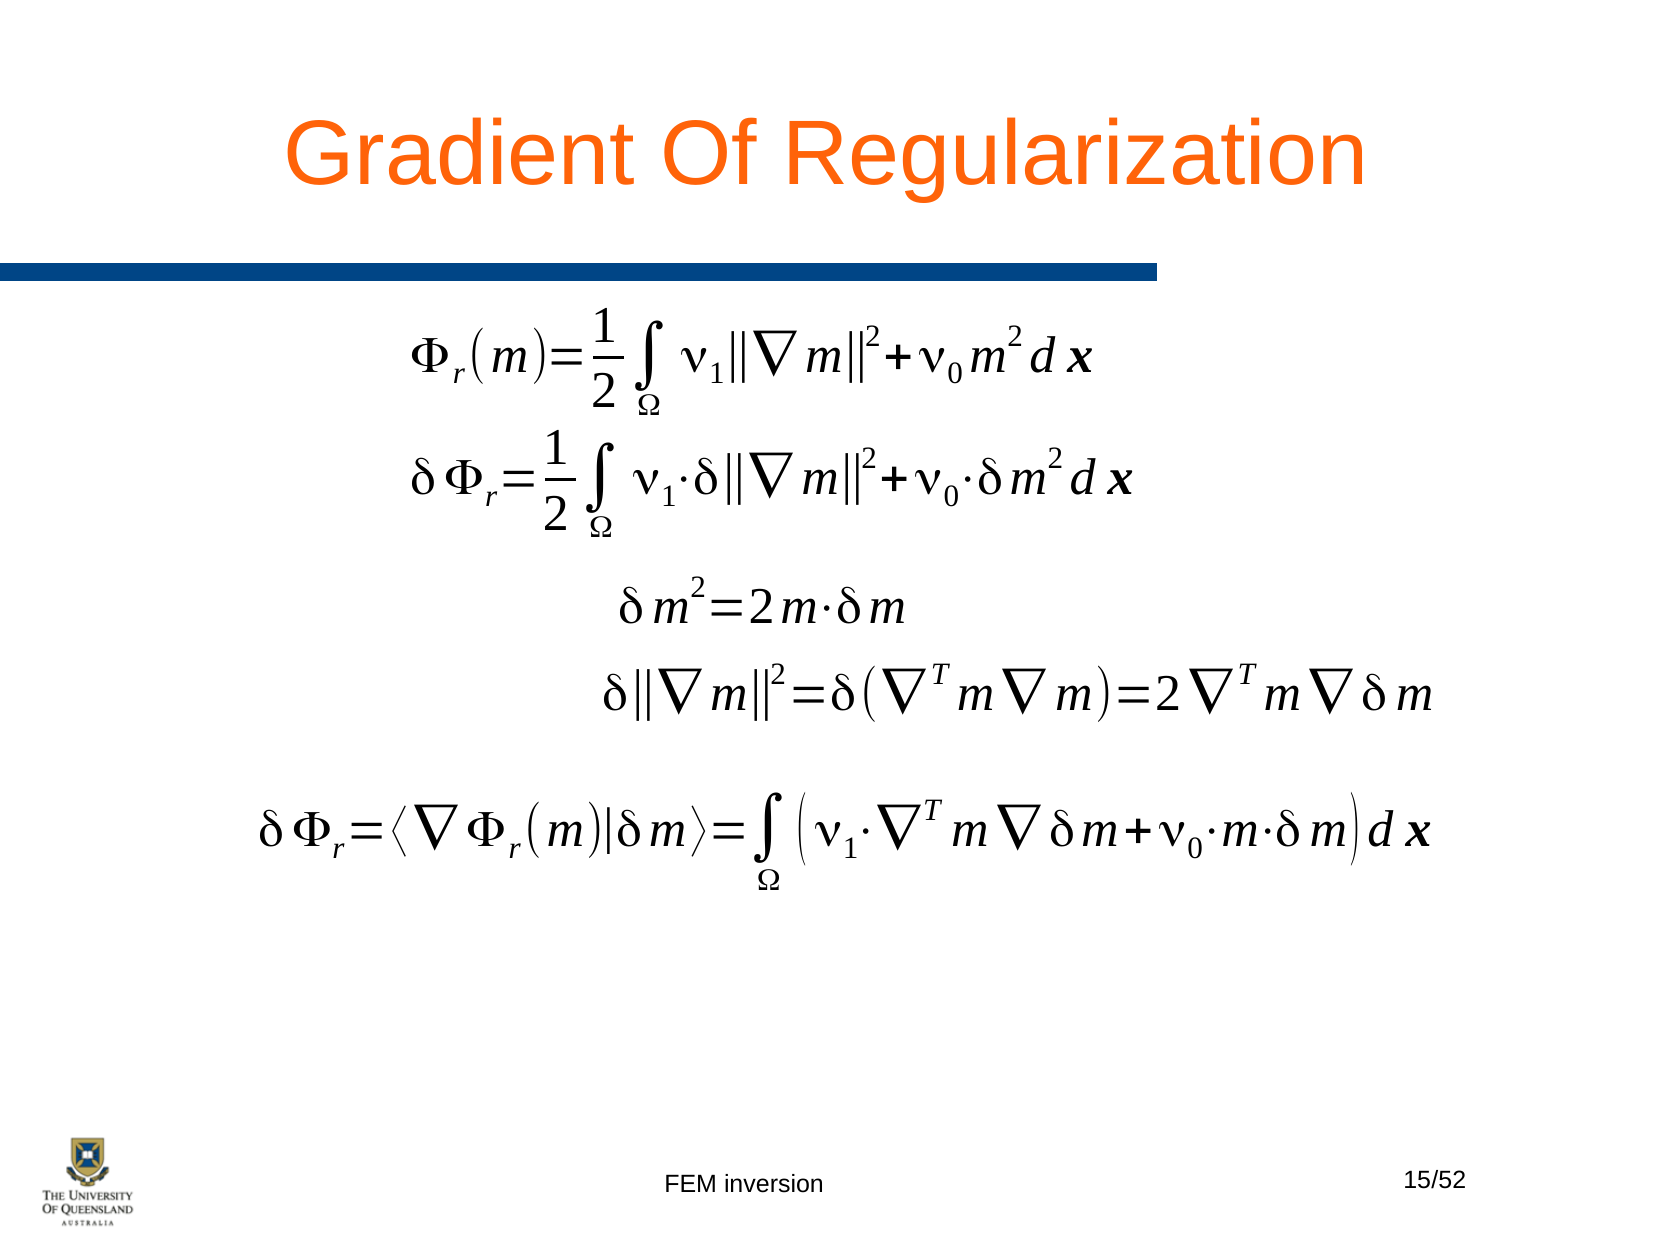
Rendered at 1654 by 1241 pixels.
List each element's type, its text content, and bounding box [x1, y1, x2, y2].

title Gradient Of Regularization [82, 49, 1571, 257]
chart [252, 788, 1439, 892]
chart [612, 569, 914, 635]
picture [35, 1133, 142, 1235]
chart [404, 296, 1141, 541]
chart [596, 656, 1439, 725]
